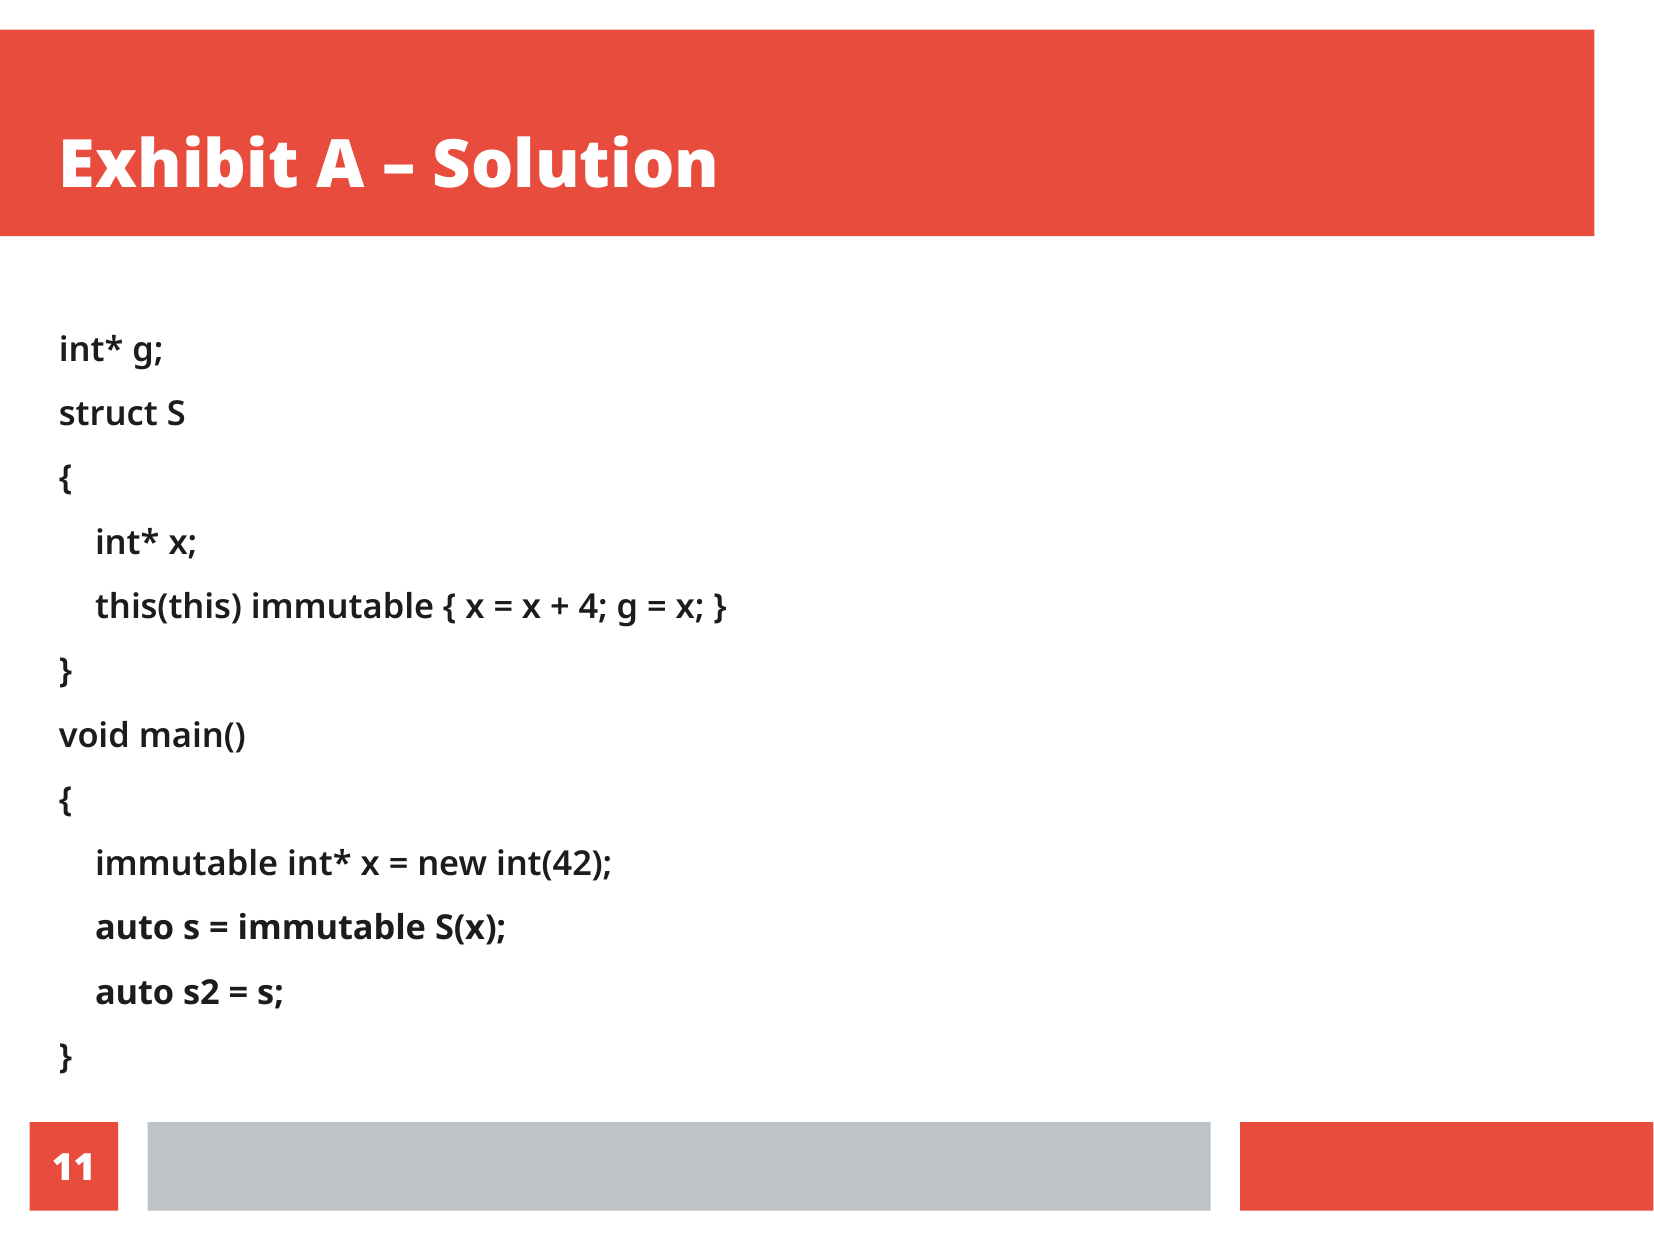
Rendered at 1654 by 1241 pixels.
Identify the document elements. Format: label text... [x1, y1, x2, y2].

list int* g; struct S { int* x; this(this) immutable { x = x + 4; g = x; } } void main() { immutable int* x = new int(42); auto s = immutable S(x); auto s2 = s; } [59, 324, 1565, 1093]
title Exhibit A – Solution [59, 59, 1595, 207]
